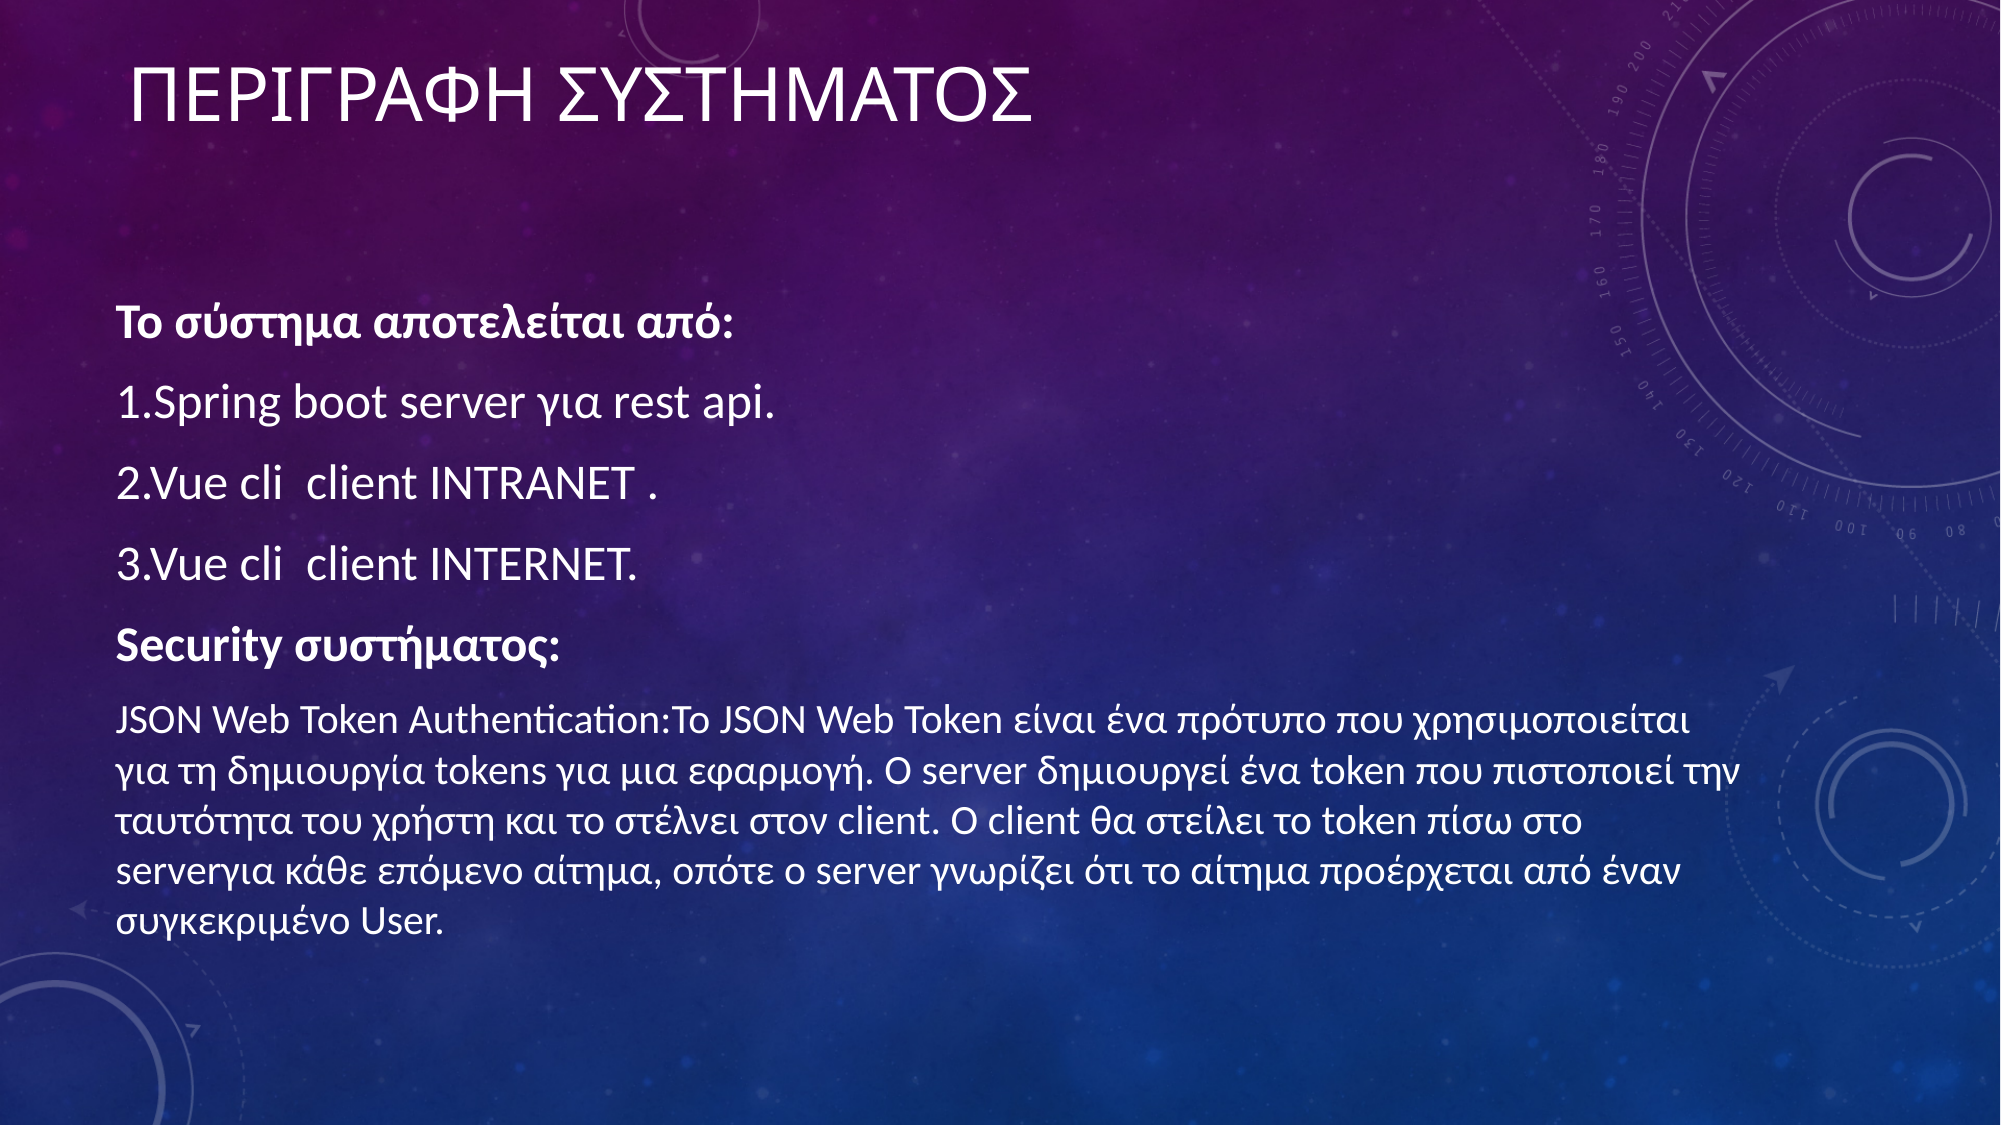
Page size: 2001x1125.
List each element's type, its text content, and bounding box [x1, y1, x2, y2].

picture [0, 0, 2001, 1125]
title Περιγραφη συστηματοσ [112, 10, 1775, 172]
list Το σύστημα αποτελείται από: 1.Spring boot server για rest api. 2.Vue cli client INTRANET . 3.Vue cli client INTERNET. Security συστήματος: JSON Web Token Authentication:Το JSON Web Token είναι ένα πρότυπο που χρησιμοποιείται για τη δημιουργία tokens για μια εφαρμογή. O server δημιουργεί ένα token που πιστοποιεί την ταυτότητα του χρήστη και το στέλνει στον client. Ο client θα στείλει το token πίσω στο serverγια κάθε επόμενο αίτημα, οπότε ο server γνωρίζει ότι το αίτημα προέρχεται από έναν συγκεκριμένο User. [100, 207, 1763, 1024]
